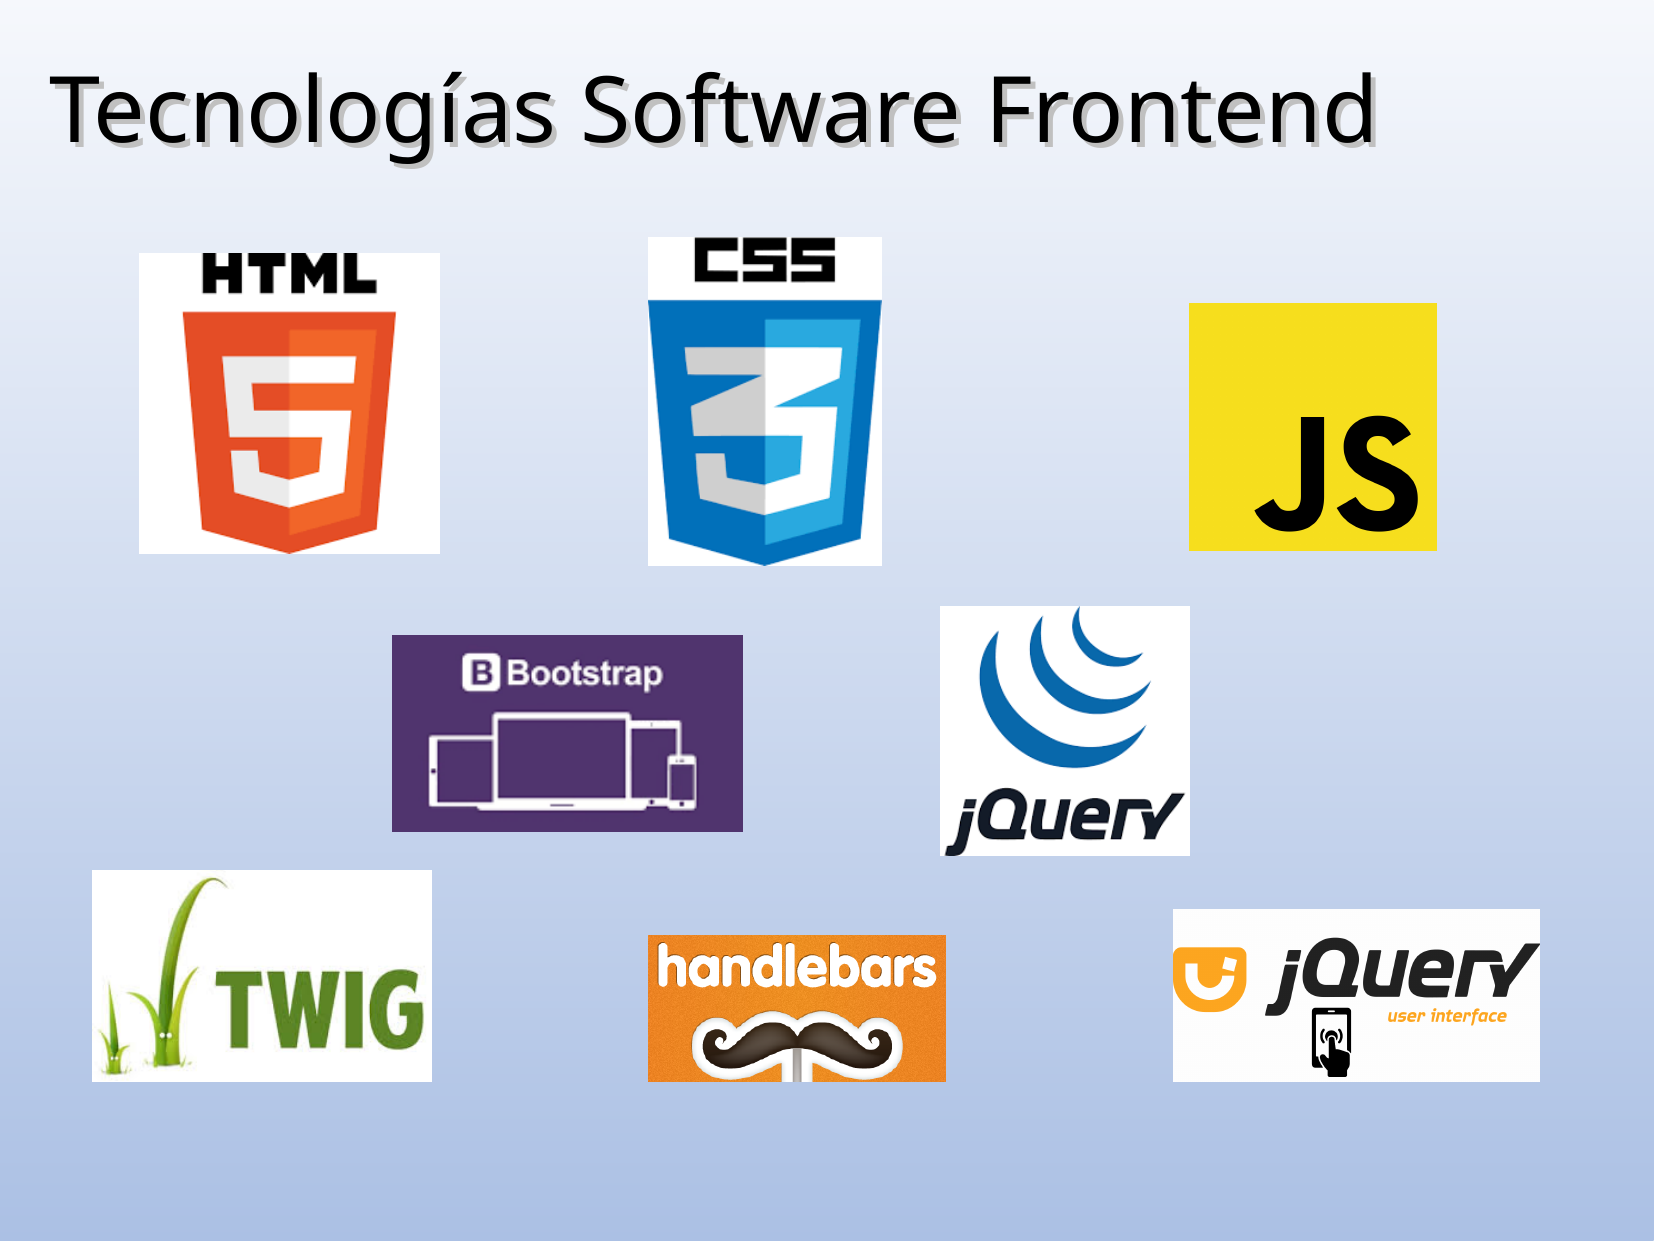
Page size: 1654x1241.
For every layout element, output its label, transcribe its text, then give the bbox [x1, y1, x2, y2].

picture [648, 237, 882, 566]
picture [392, 635, 743, 832]
picture [648, 935, 946, 1082]
picture [139, 253, 440, 554]
picture [92, 870, 432, 1082]
picture [1189, 303, 1437, 551]
title Tecnologías Software Frontend [49, 50, 1538, 162]
picture [940, 606, 1190, 856]
picture [1173, 909, 1540, 1082]
